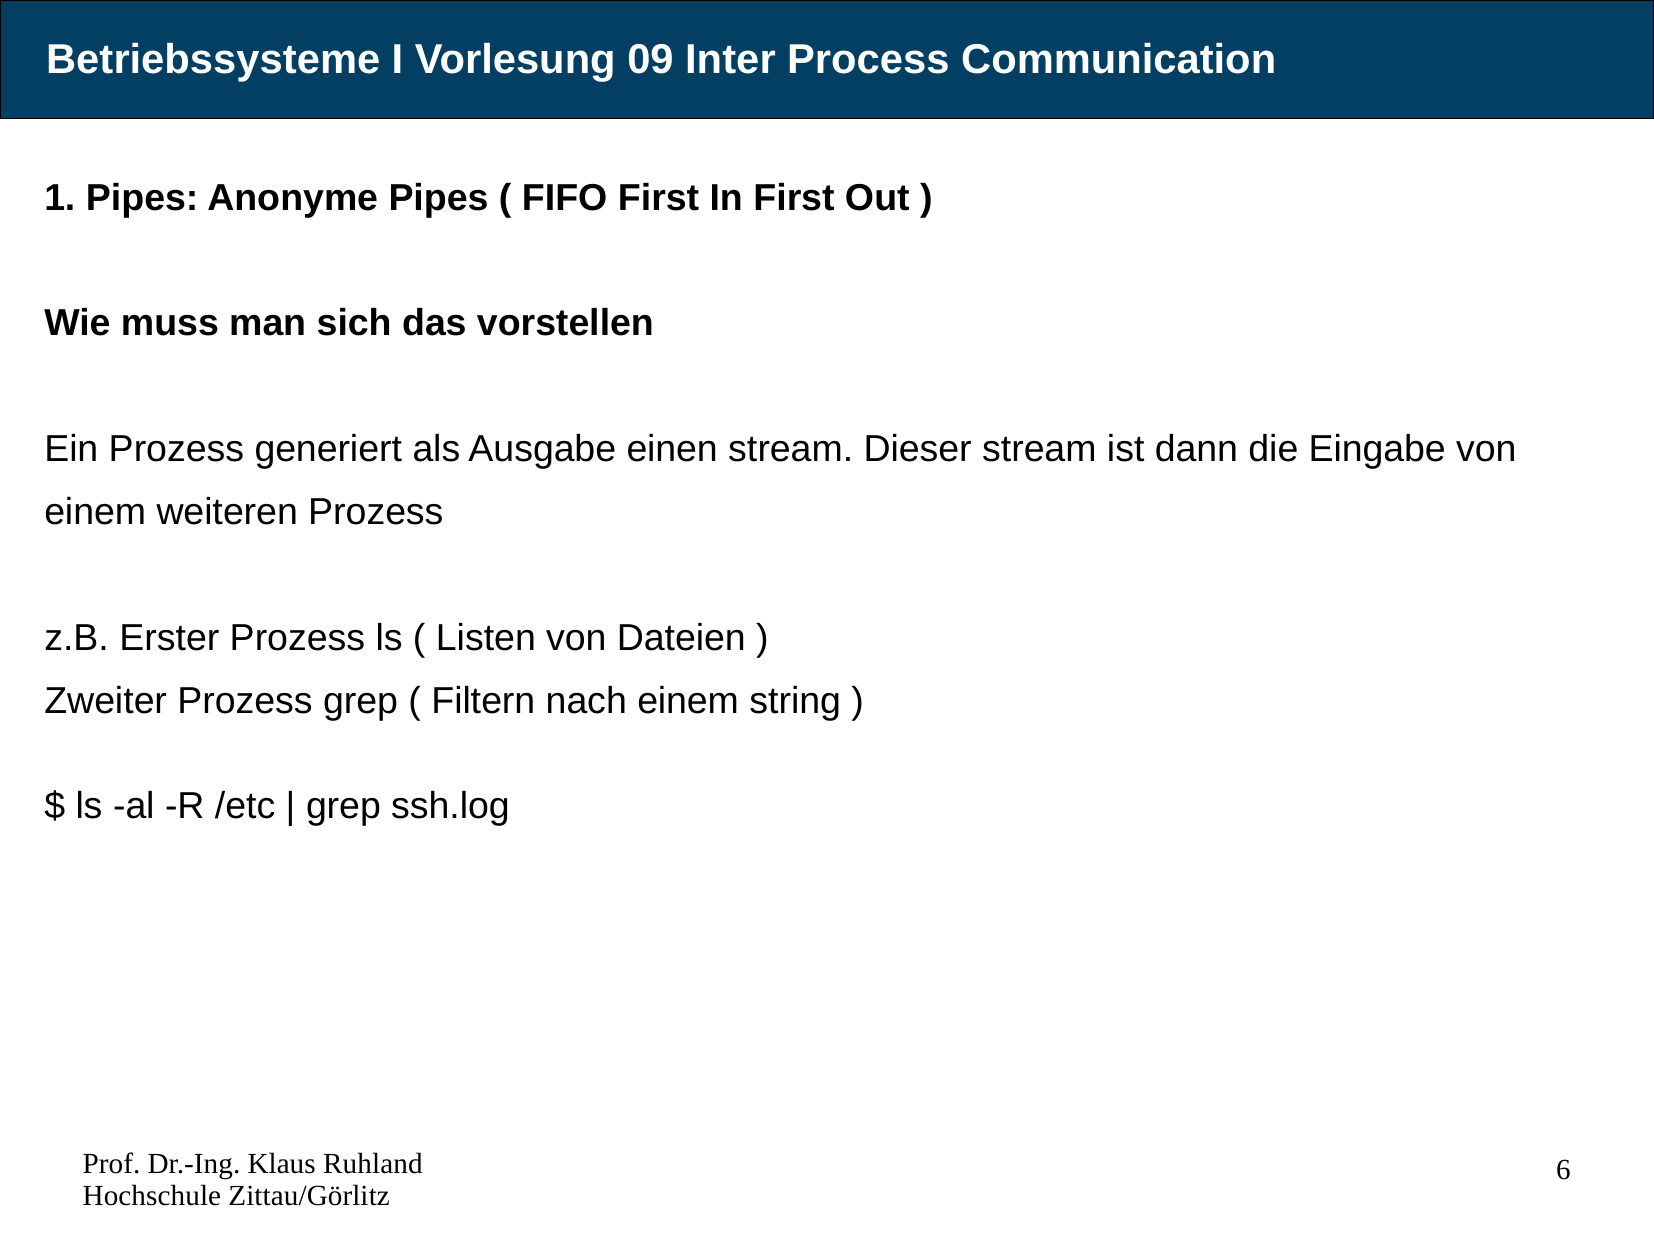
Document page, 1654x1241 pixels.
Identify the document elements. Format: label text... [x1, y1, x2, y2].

text_box 1. Pipes: Anonyme Pipes ( FIFO First In First Out ) Wie muss man sich das vorstellen Ein Prozess generiert als Ausgabe einen stream. Dieser stream ist dann die Eingabe von einem weiteren Prozess z.B. Erster Prozess ls ( Listen von Dateien ) Zweiter Prozess grep ( Filtern nach einem string ) $ ls -al -R /etc | grep ssh.log [29, 147, 1565, 1121]
